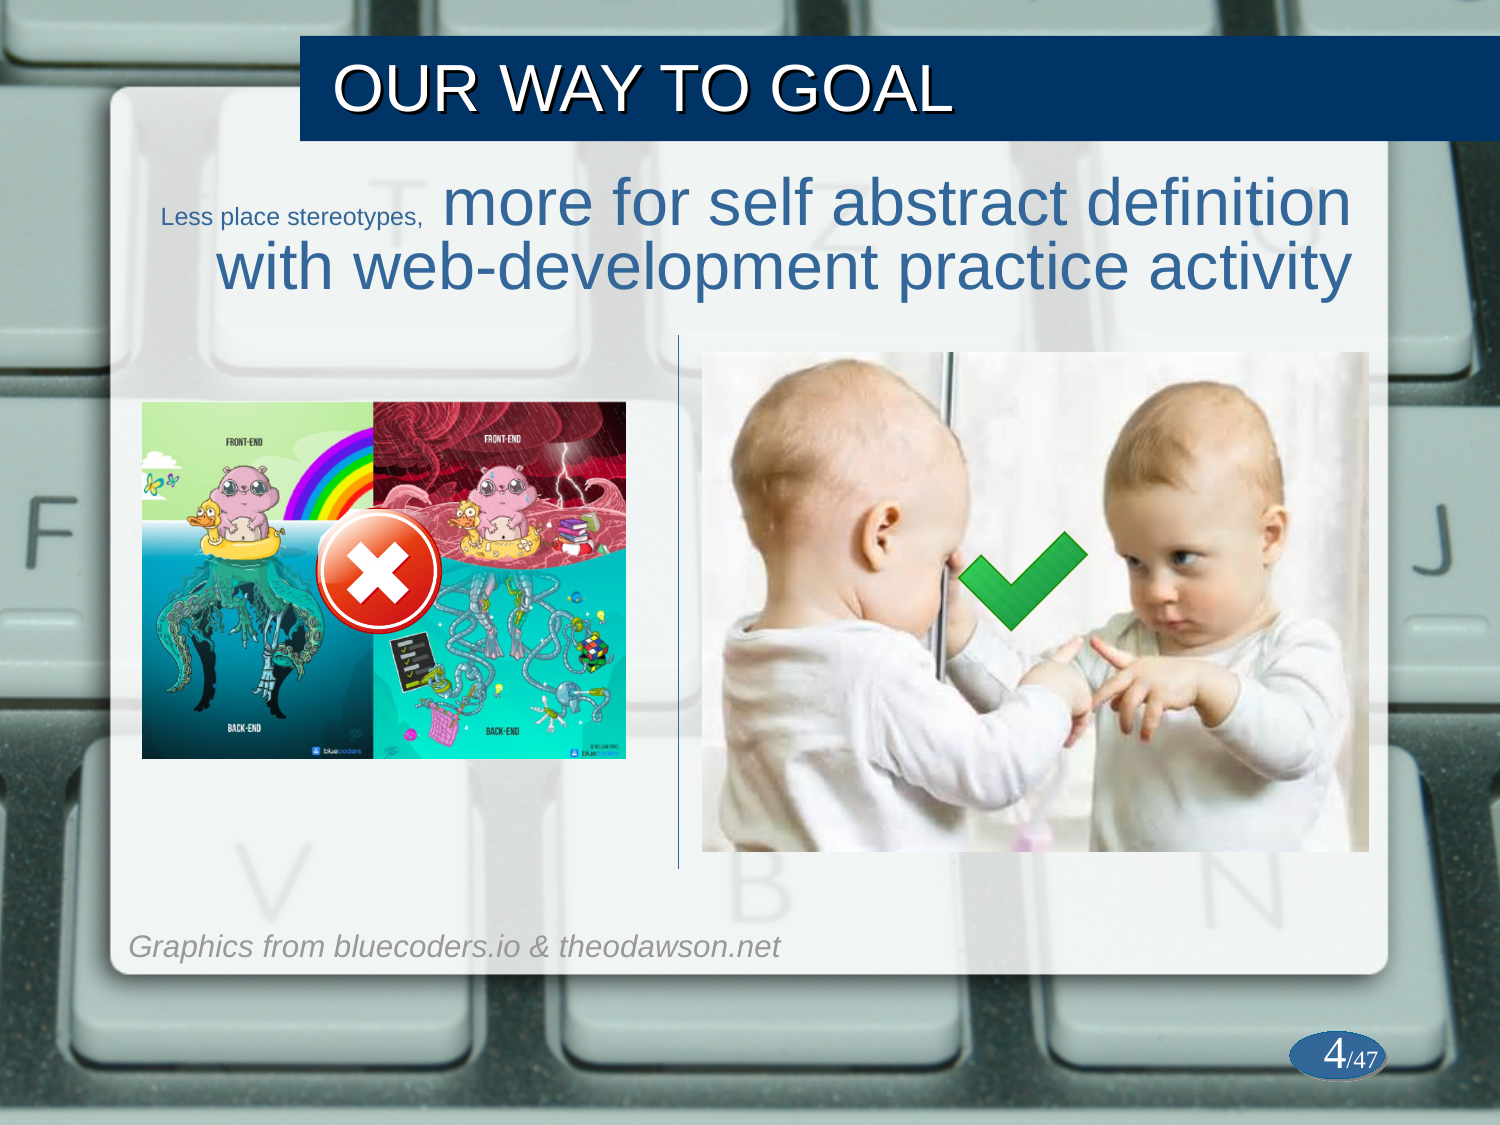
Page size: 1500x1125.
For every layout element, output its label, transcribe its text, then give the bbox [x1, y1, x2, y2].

text_box Graphics from bluecoders.io & theodawson.net [128, 929, 1370, 1003]
title OUR WAY TO GOAL [300, 35, 1500, 142]
picture [0, 0, 1500, 1125]
title Less place stereotypes, more for self abstract definition with web-development practice activity [122, 167, 1369, 835]
